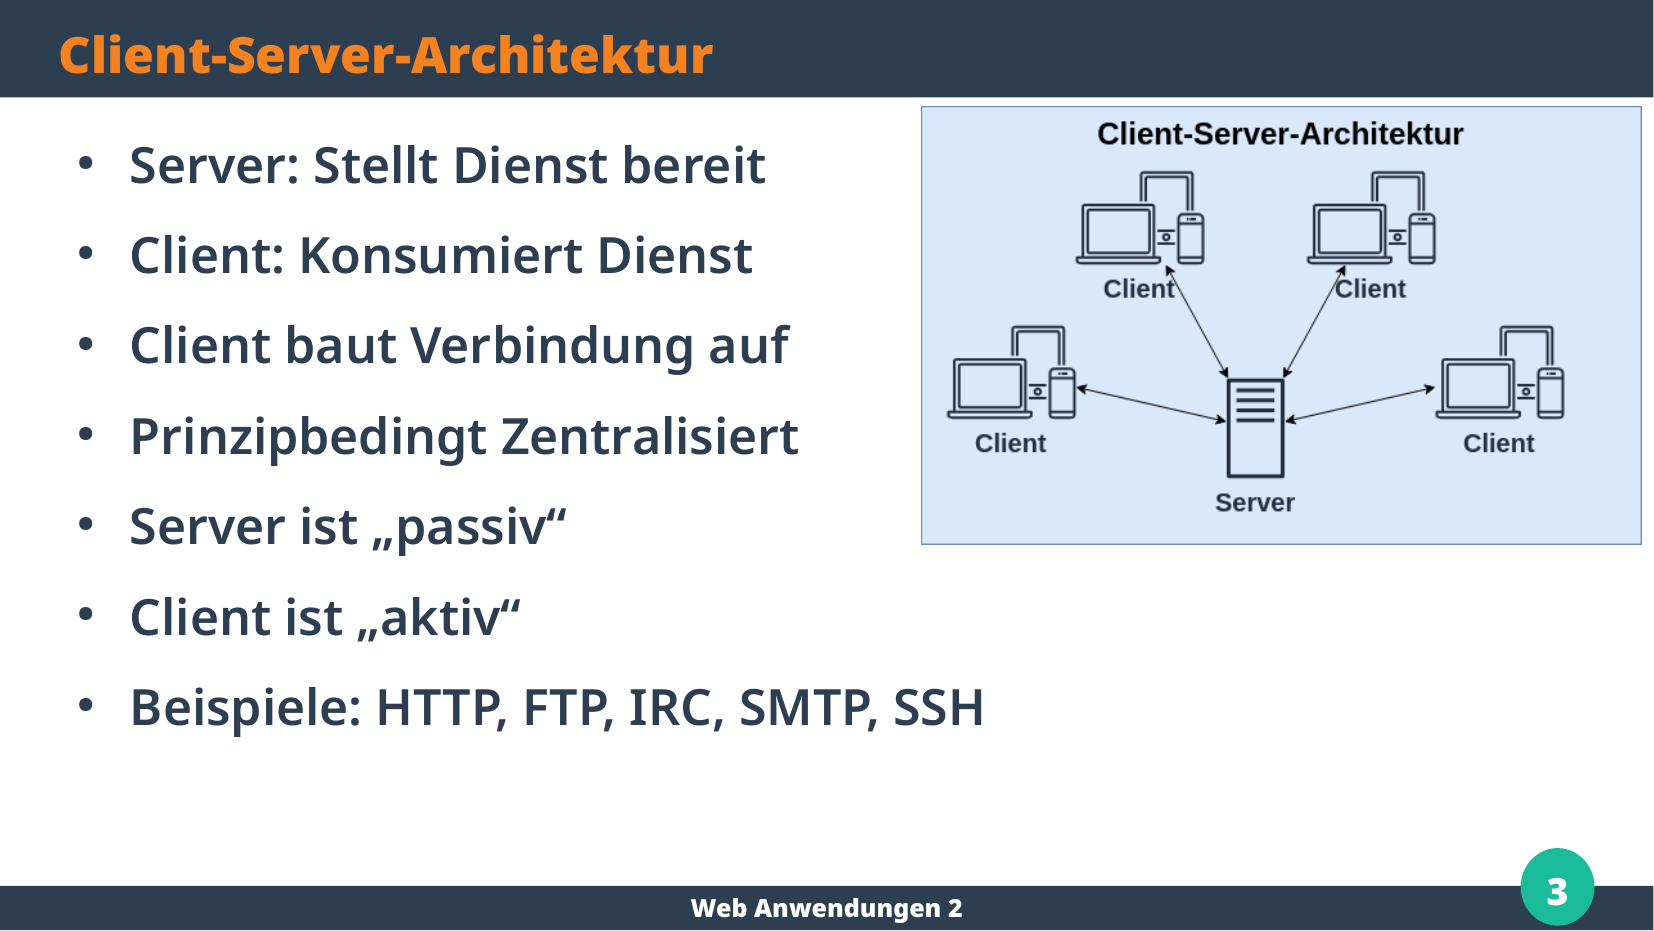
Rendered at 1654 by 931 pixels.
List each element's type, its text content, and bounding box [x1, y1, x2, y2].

picture [921, 106, 1642, 545]
list Server: Stellt Dienst bereit Client: Konsumiert Dienst Client baut Verbindung auf Prinzipbedingt Zentralisiert Server ist „passiv“ Client ist „aktiv“ Beispiele: HTTP, FTP, IRC, SMTP, SSH [59, 129, 1595, 864]
title Client-Server-Architektur [59, 8, 1595, 89]
